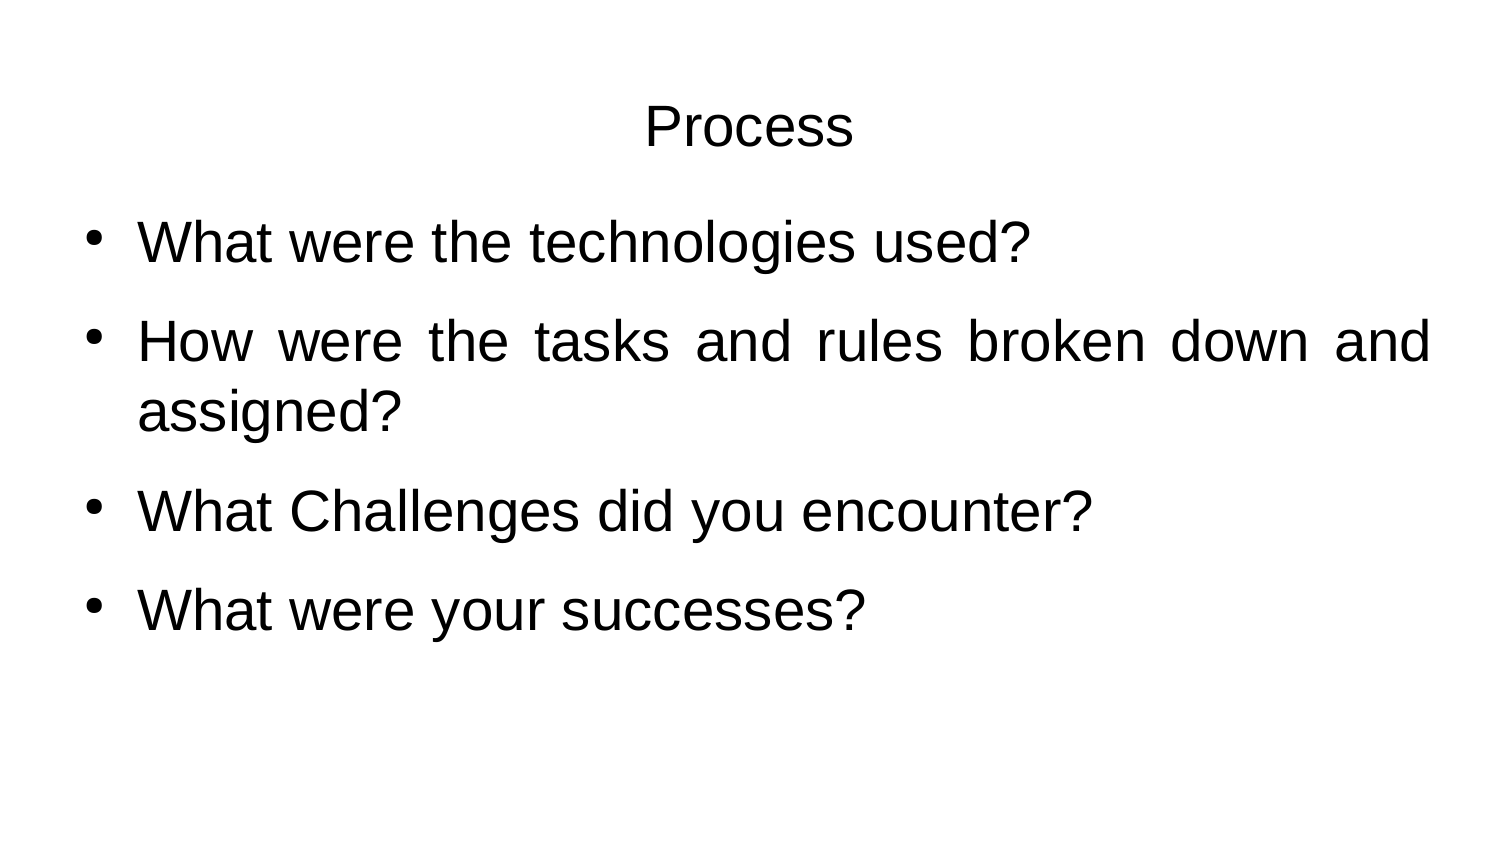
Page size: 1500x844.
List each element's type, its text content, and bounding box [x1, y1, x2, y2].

title Process [51, 72, 1449, 167]
list What were the technologies used? How were the tasks and rules broken down and assigned? What Challenges did you encounter? What were your successes? [51, 189, 1449, 750]
